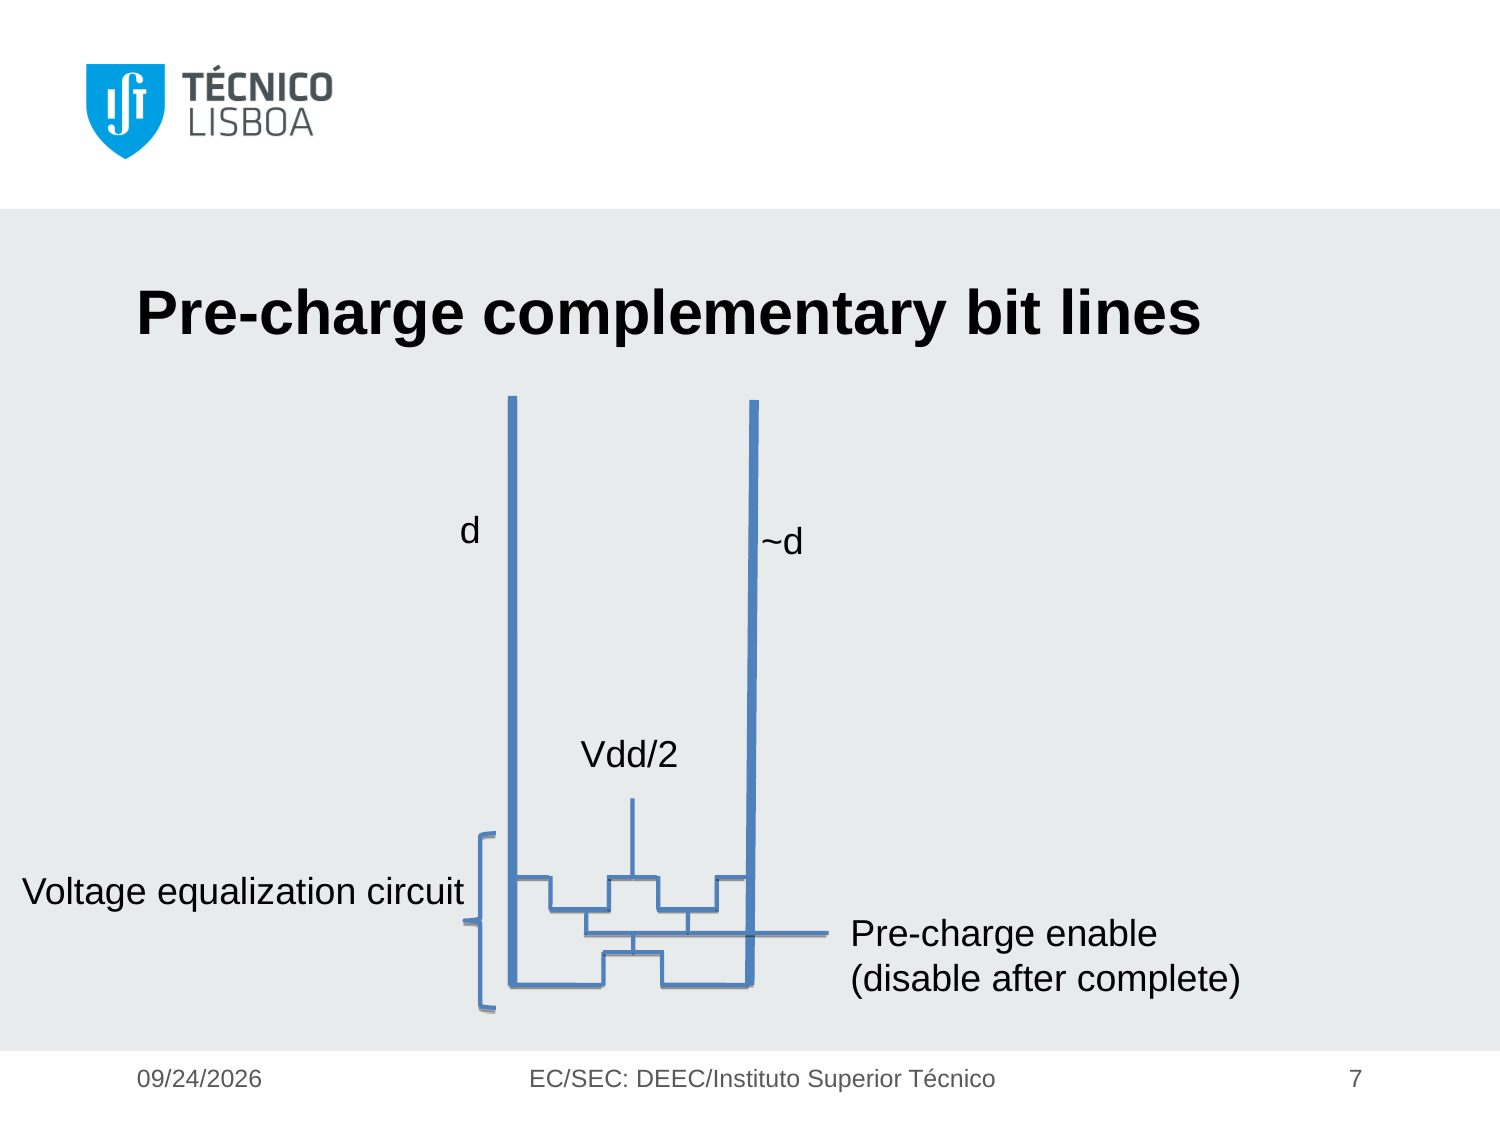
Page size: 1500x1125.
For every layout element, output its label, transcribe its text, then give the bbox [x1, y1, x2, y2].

slide_number 11/22/2018 [121, 1052, 425, 1103]
picture [0, 0, 1500, 1125]
text_box Voltage equalization circuit [7, 859, 480, 920]
slide_number <number> [1077, 1052, 1378, 1103]
footer EC/SEC: DEEC/Instituto Superior Técnico [512, 1052, 1021, 1103]
text_box ~d [746, 509, 819, 570]
text_box Pre-charge enable (disable after complete) [835, 901, 1257, 1007]
text_box Vdd/2 [565, 722, 694, 783]
text_box d [445, 498, 496, 559]
title Pre-charge complementary bit lines [121, 237, 1378, 381]
